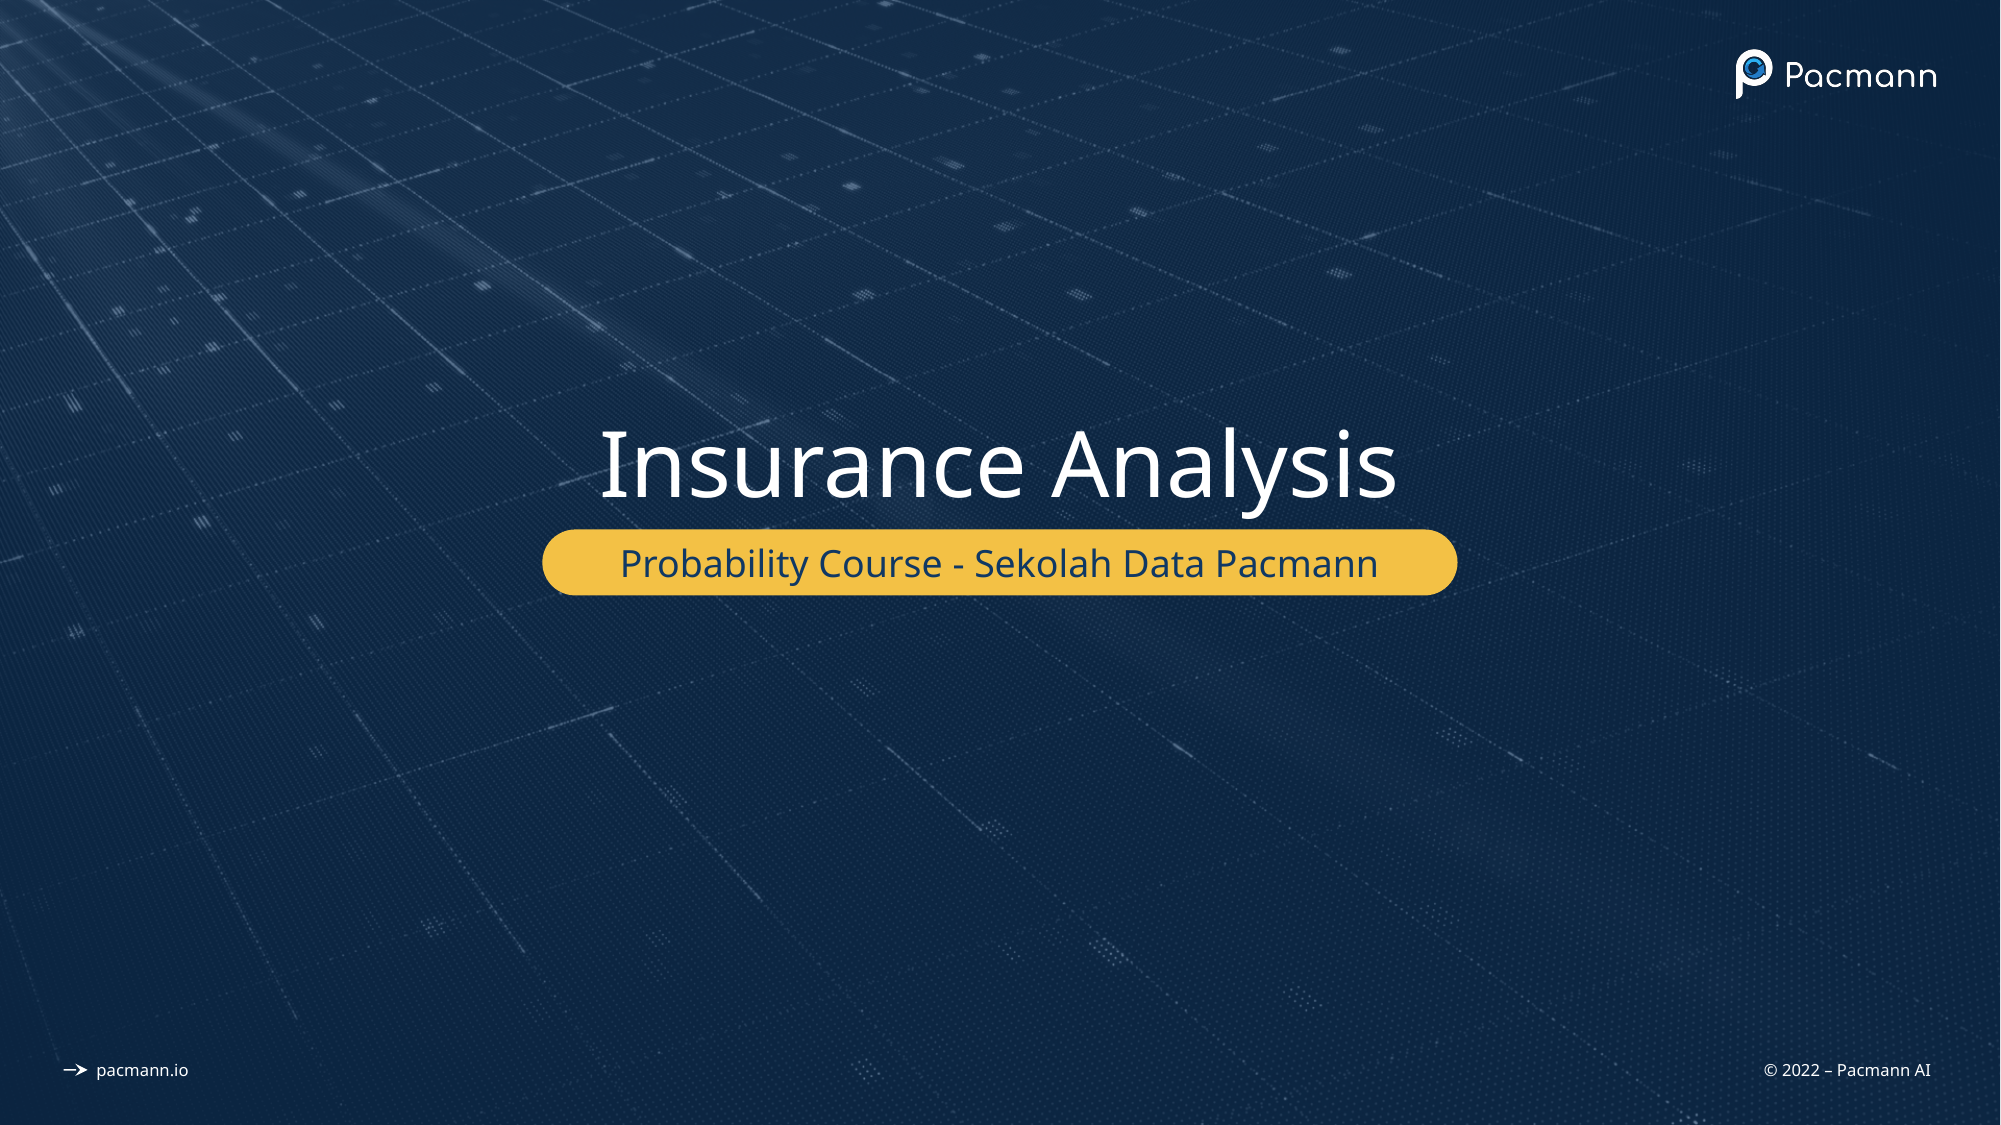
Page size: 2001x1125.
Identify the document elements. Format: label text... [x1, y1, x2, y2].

text_box Probability Course - Sekolah Data Pacmann [542, 529, 1458, 596]
text_box © 2022 – Pacmann AI [1749, 1052, 1960, 1088]
text_box Insurance Analysis [221, 398, 1779, 524]
picture [0, 0, 2001, 1125]
text_box pacmann.io [81, 1052, 211, 1088]
